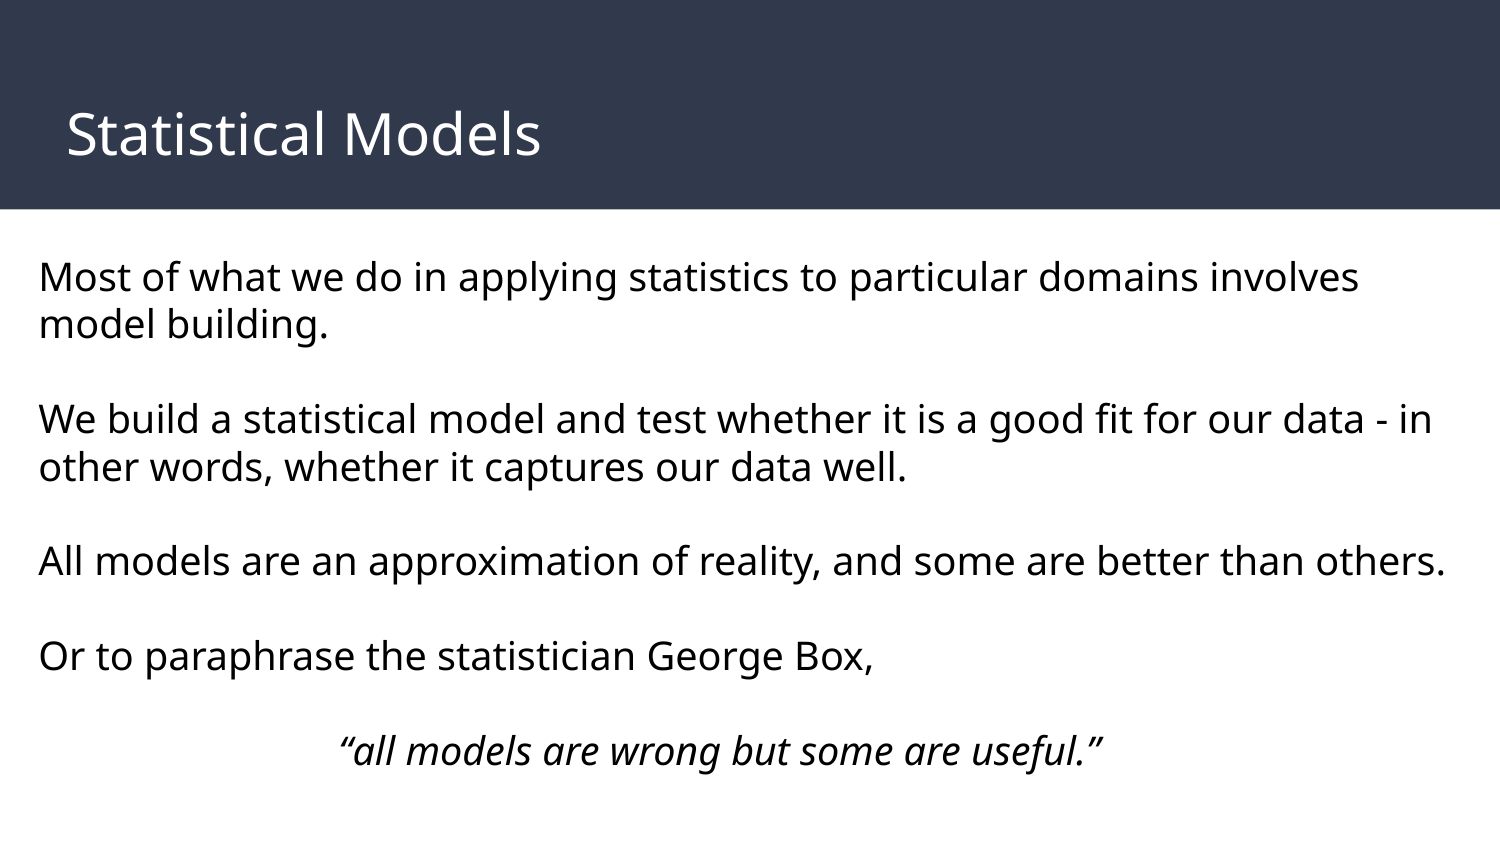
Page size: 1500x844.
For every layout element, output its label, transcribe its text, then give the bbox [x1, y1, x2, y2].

text_box Most of what we do in applying statistics to particular domains involves model building. We build a statistical model and test whether it is a good fit for our data - in other words, whether it captures our data well. All models are an approximation of reality, and some are better than others. Or to paraphrase the statistician George Box, “all models are wrong but some are useful.” [23, 236, 1473, 824]
title Statistical Models [51, 82, 1449, 185]
